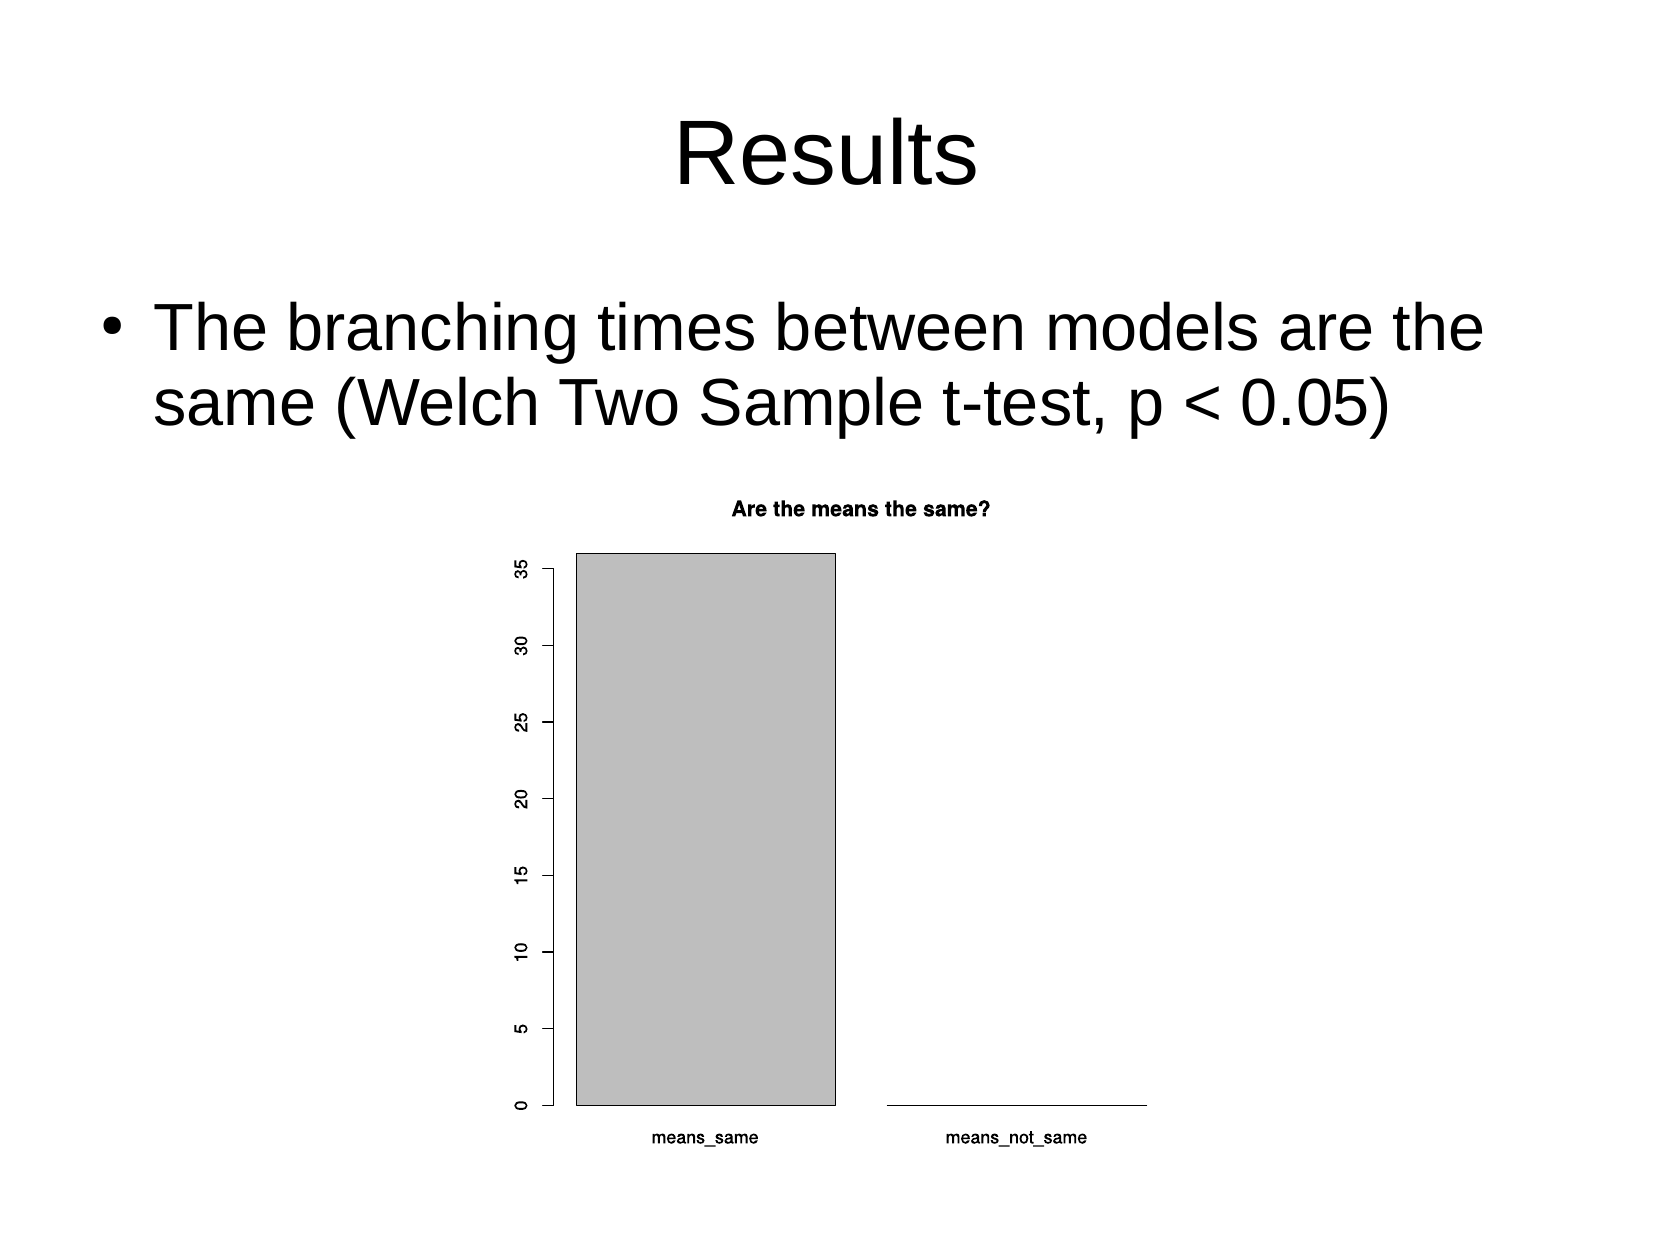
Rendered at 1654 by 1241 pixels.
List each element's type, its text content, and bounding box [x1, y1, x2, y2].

list The branching times between models are the same (Welch Two Sample t-test, p < 0.05) [82, 290, 1571, 1010]
title Results [82, 49, 1571, 257]
picture [465, 465, 1216, 1216]
